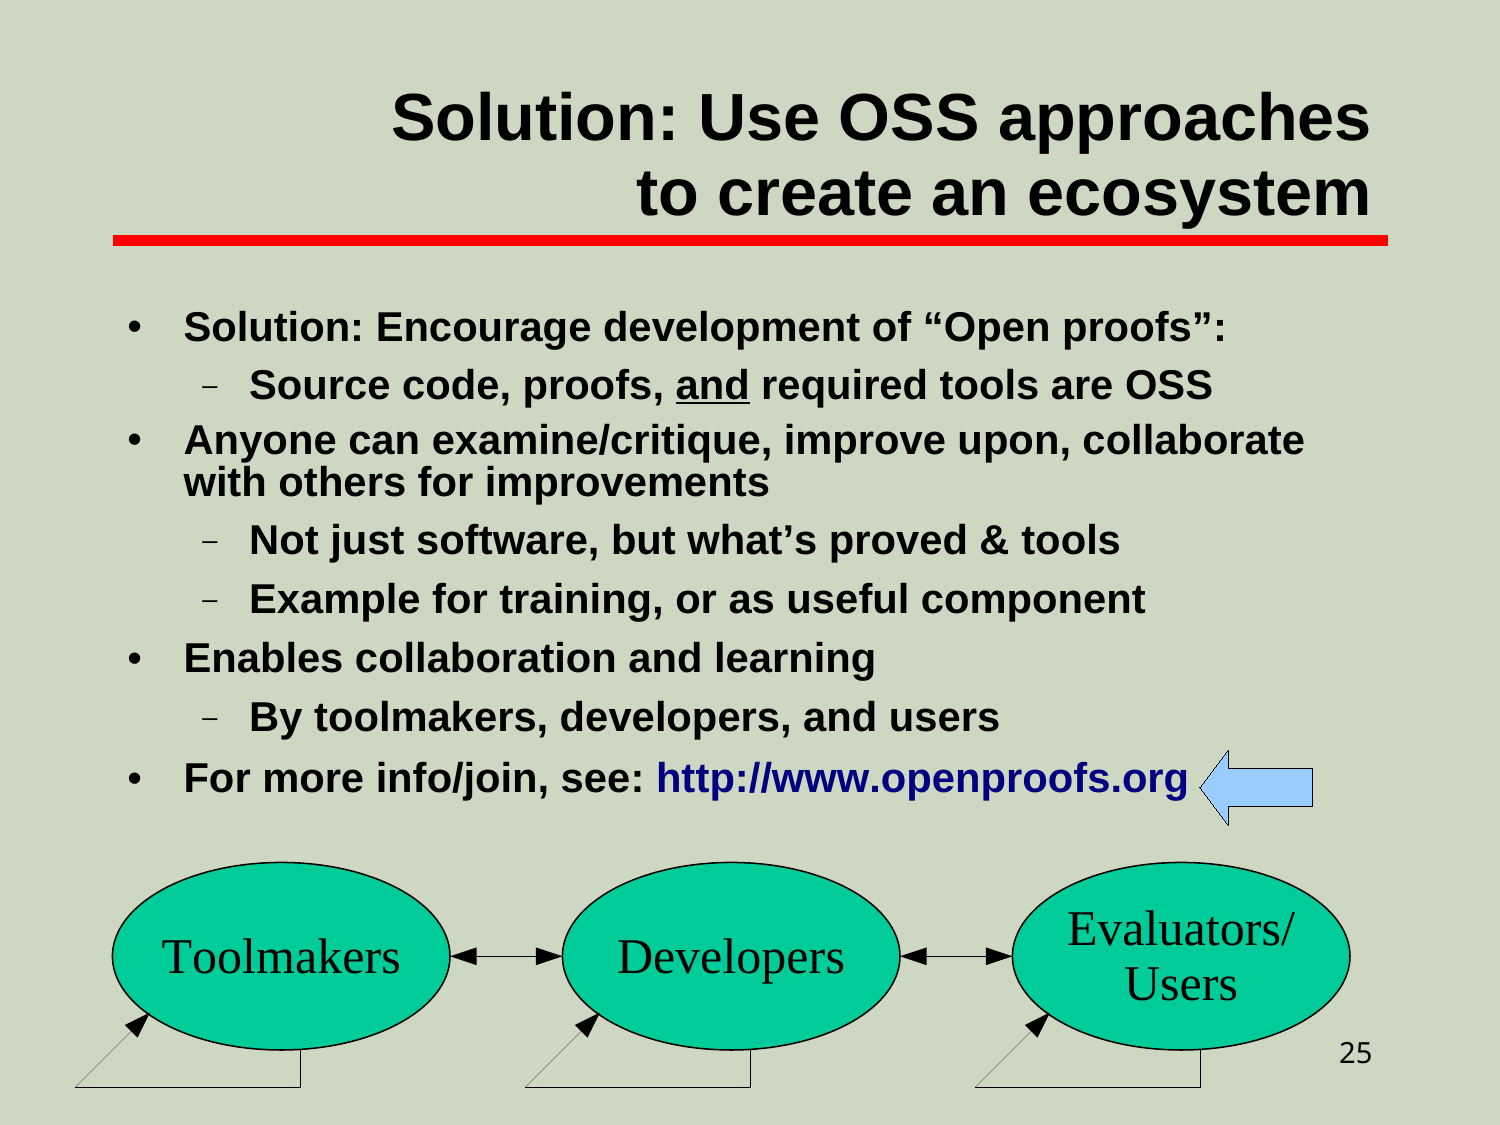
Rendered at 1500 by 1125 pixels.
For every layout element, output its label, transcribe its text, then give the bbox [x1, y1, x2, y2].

title Solution: Use OSS approaches to create an ecosystem [337, 72, 1388, 238]
text_box Developers [562, 862, 900, 1051]
text_box Evaluators/ Users [1012, 862, 1351, 1051]
list Solution: Encourage development of “Open proofs”: Source code, proofs, and required tools are OSS Anyone can examine/critique, improve upon, collaborate with others for improvements Not just software, but what’s proved & tools Example for training, or as useful component Enables collaboration and learning By toolmakers, developers, and users For more info/join, see: http://www.openproofs.org [112, 299, 1388, 823]
text_box Toolmakers [112, 862, 450, 1051]
text_box [1199, 750, 1313, 826]
